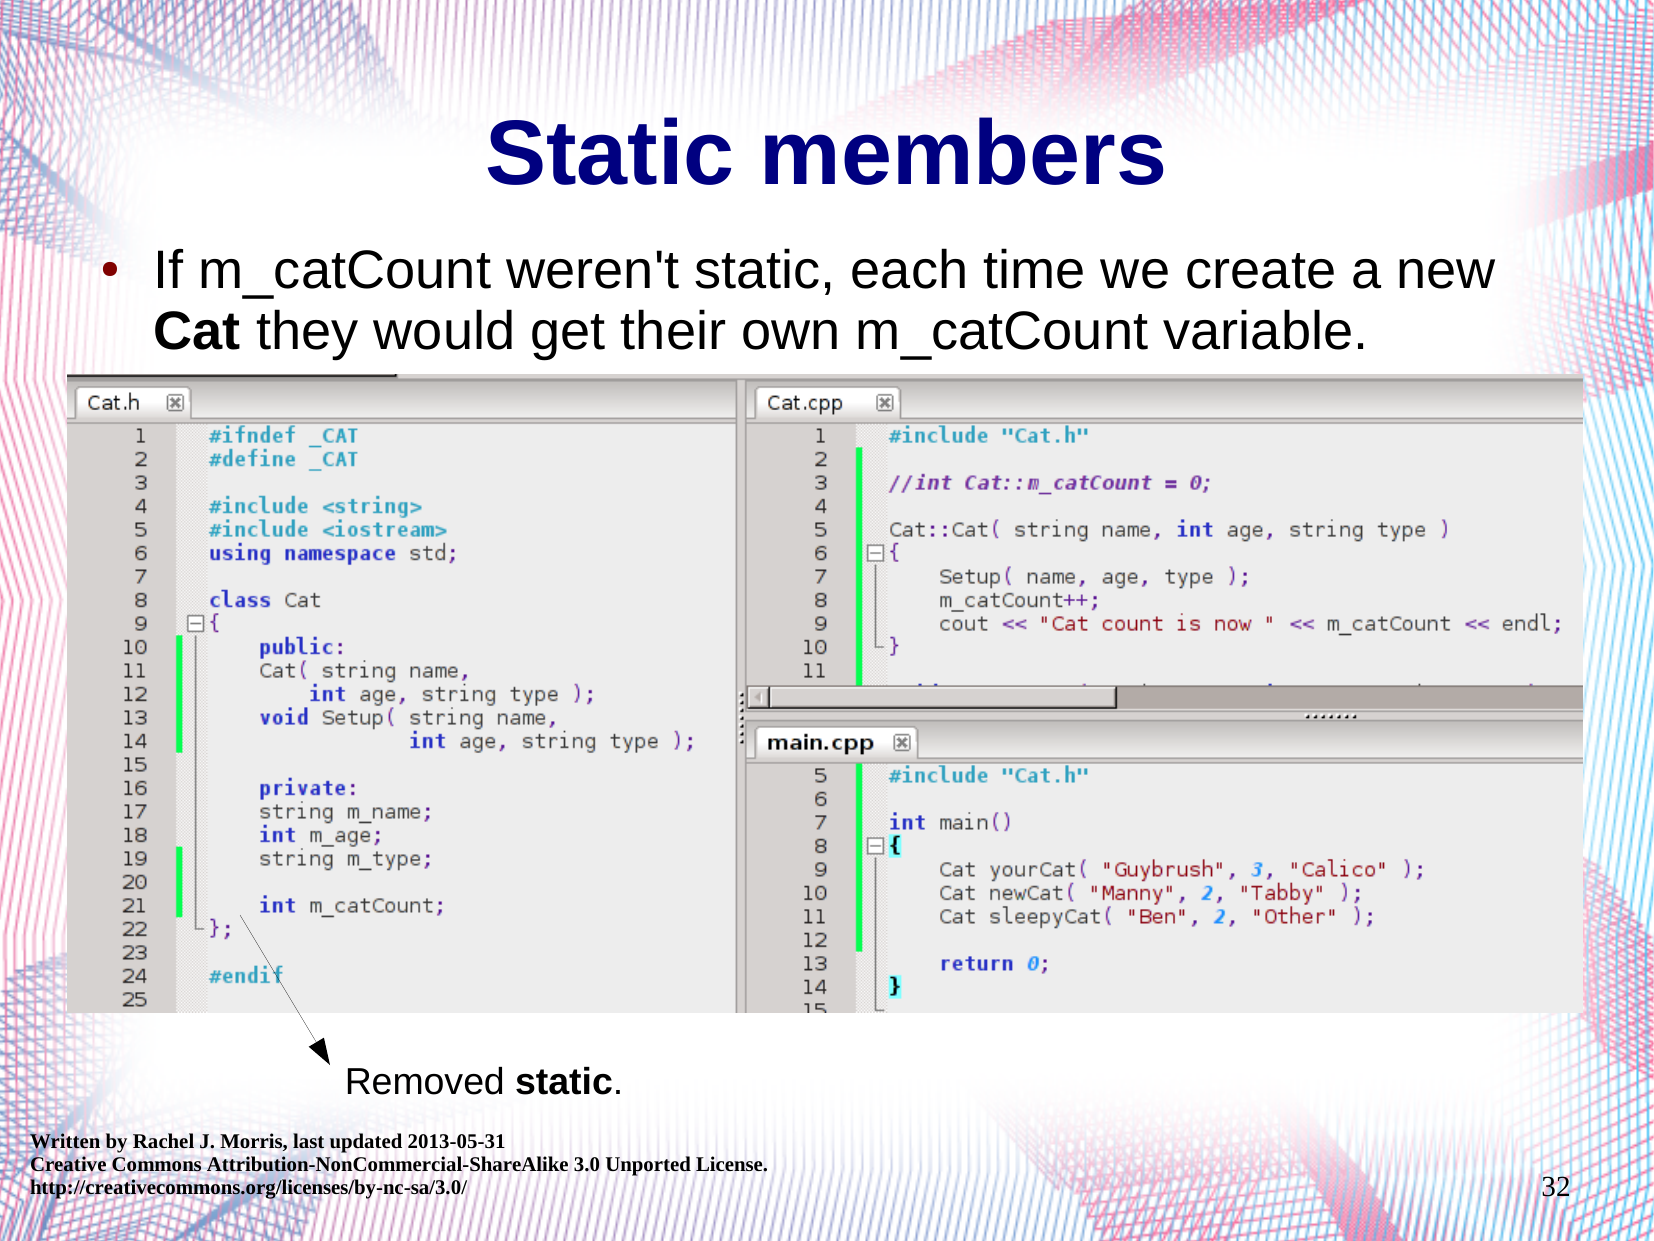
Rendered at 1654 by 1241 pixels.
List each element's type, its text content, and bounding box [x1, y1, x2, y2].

text_box Removed static. [330, 1053, 706, 1111]
title Static members [82, 49, 1571, 240]
list If m_catCount weren't static, each time we create a new Cat they would get their own m_catCount variable. [82, 240, 1571, 374]
picture [0, 0, 1654, 1241]
